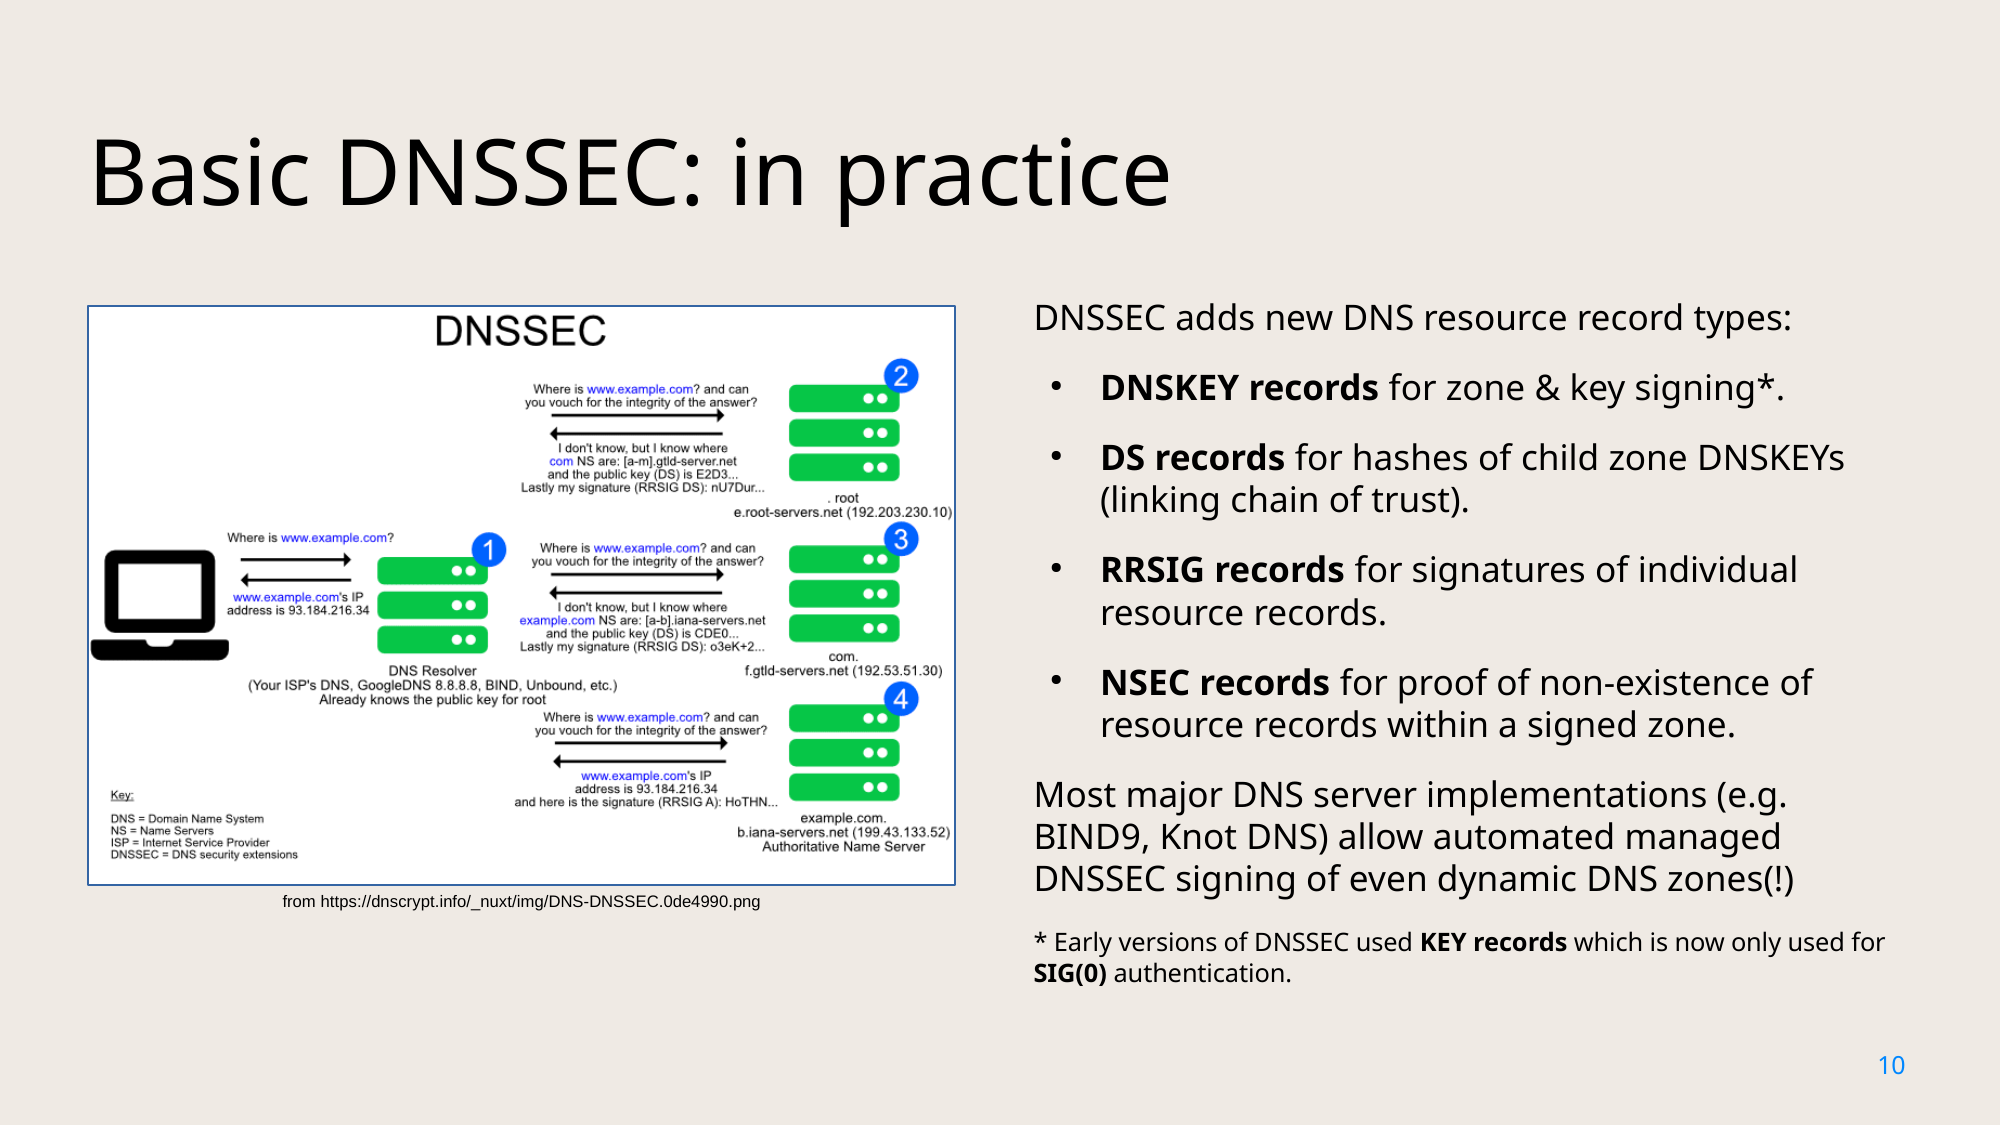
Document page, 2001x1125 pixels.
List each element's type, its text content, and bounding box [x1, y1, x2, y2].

title Basic DNSSEC: in practice [88, 59, 1863, 278]
text_box from https://dnscrypt.info/_nuxt/img/DNS-DNSSEC.0de4990.png [88, 884, 956, 919]
slide_number <number> [1862, 1042, 1957, 1103]
picture [88, 307, 955, 884]
list DNSSEC adds new DNS resource record types: DNSKEY records for zone & key signing*. DS records for hashes of child zone DNSKEYs (linking chain of trust). RRSIG records for signatures of individual resource records. NSEC records for proof of non-existence of resource records within a signed zone. Most major DNS server implementations (e.g. BIND9, Knot DNS) allow automated managed DNSSEC signing of even dynamic DNS zones(!) * Early versions of DNSSEC used KEY records which is now only used for SIG(0) authentication. [1033, 295, 1892, 1002]
